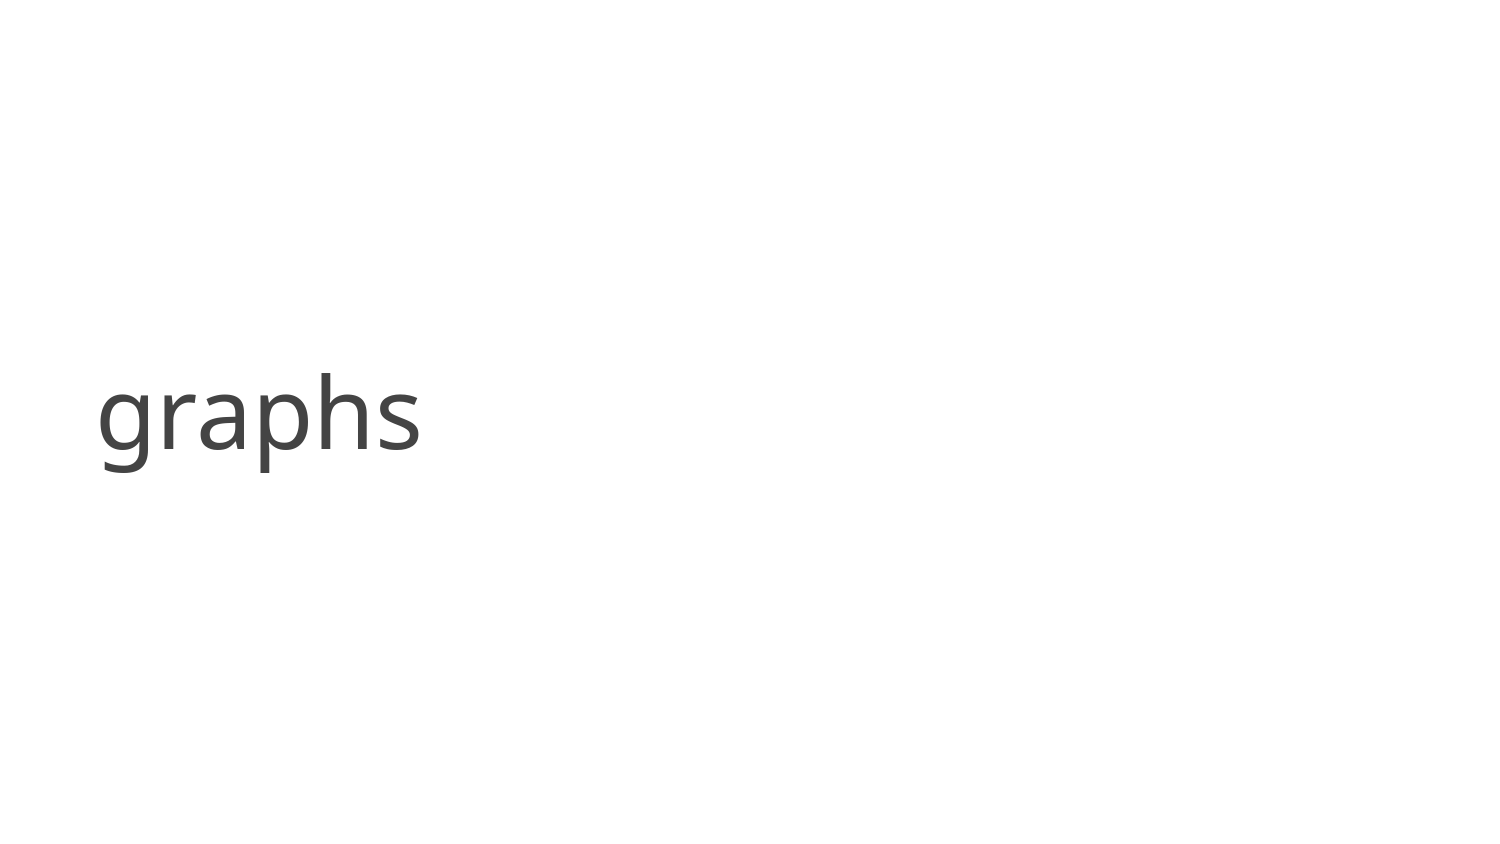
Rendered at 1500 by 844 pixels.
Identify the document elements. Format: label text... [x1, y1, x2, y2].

title graphs [80, 73, 1125, 745]
